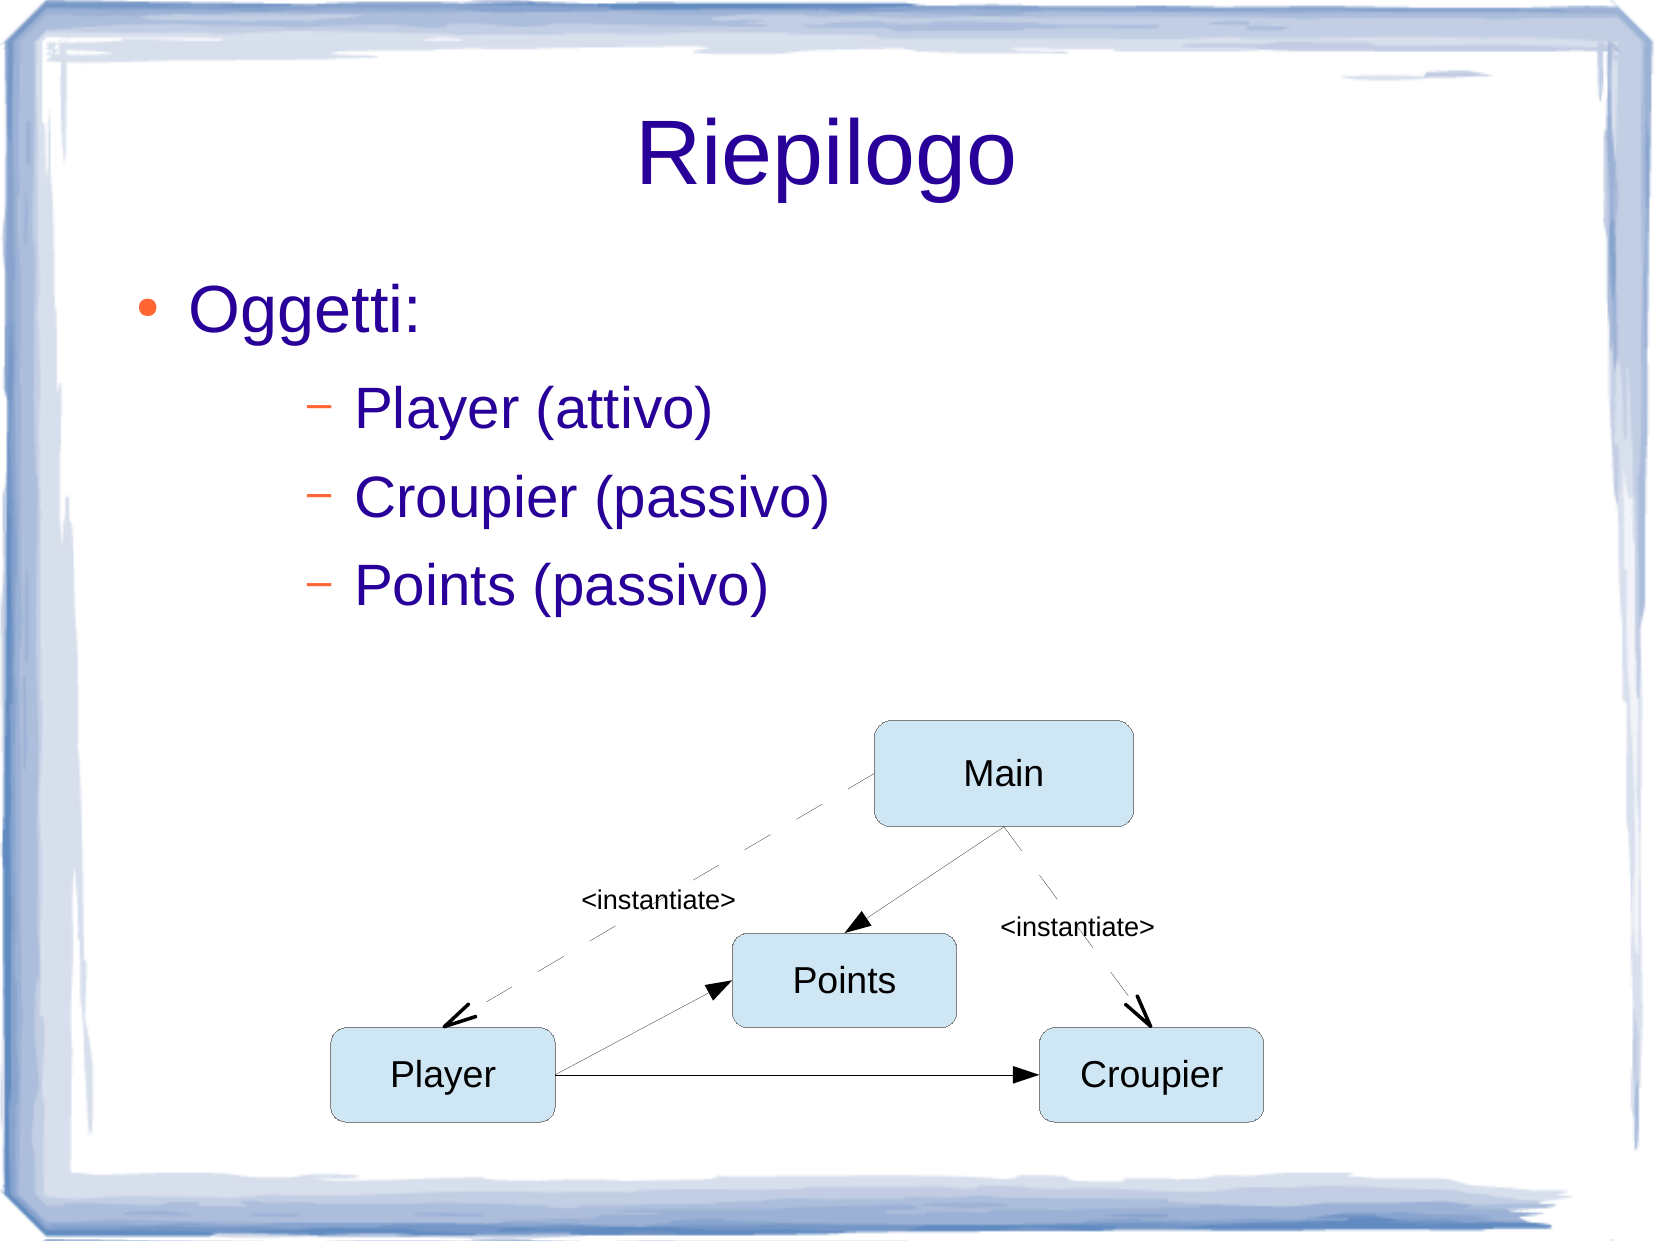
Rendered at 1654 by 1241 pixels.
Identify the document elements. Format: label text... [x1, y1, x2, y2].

list Oggetti: Player (attivo) Croupier (passivo) Points (passivo) [118, 271, 1571, 991]
text_box Main [874, 720, 1134, 827]
text_box Points [732, 933, 957, 1028]
text_box Player [330, 1027, 556, 1123]
title Riepilogo [82, 49, 1571, 257]
text_box Croupier [1039, 1027, 1264, 1123]
picture [0, 0, 1654, 1241]
